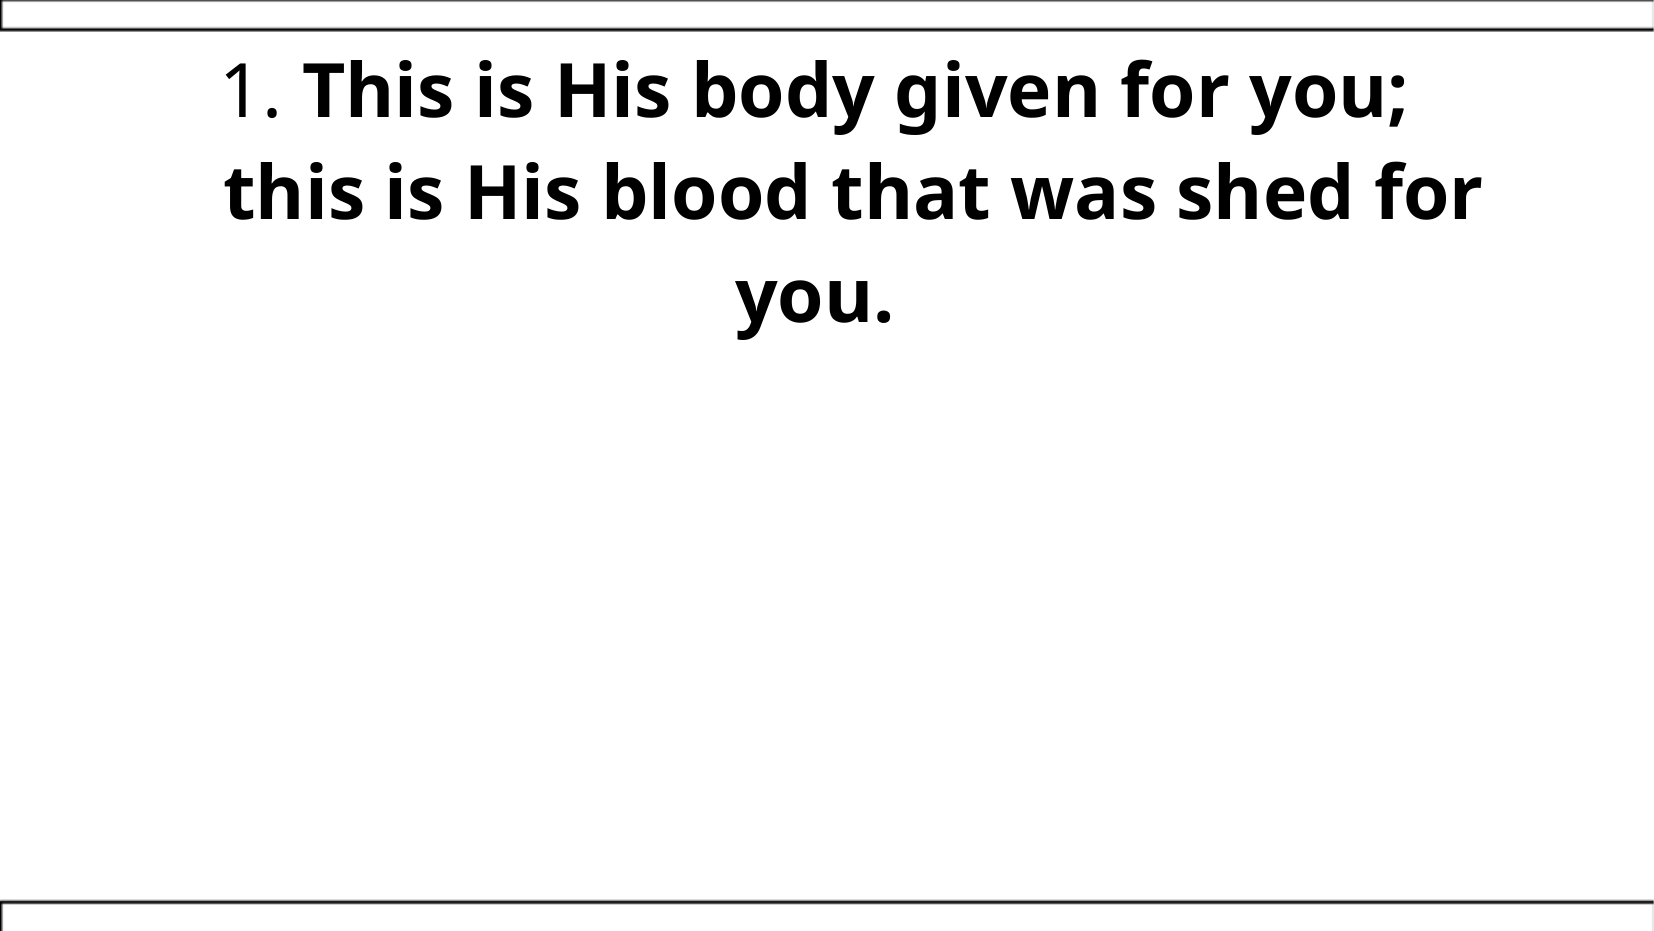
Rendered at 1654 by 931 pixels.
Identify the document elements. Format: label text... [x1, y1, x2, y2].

text_box 1. This is His body given for you; this is His blood that was shed for you. [90, 30, 1561, 256]
picture [0, 0, 1654, 931]
